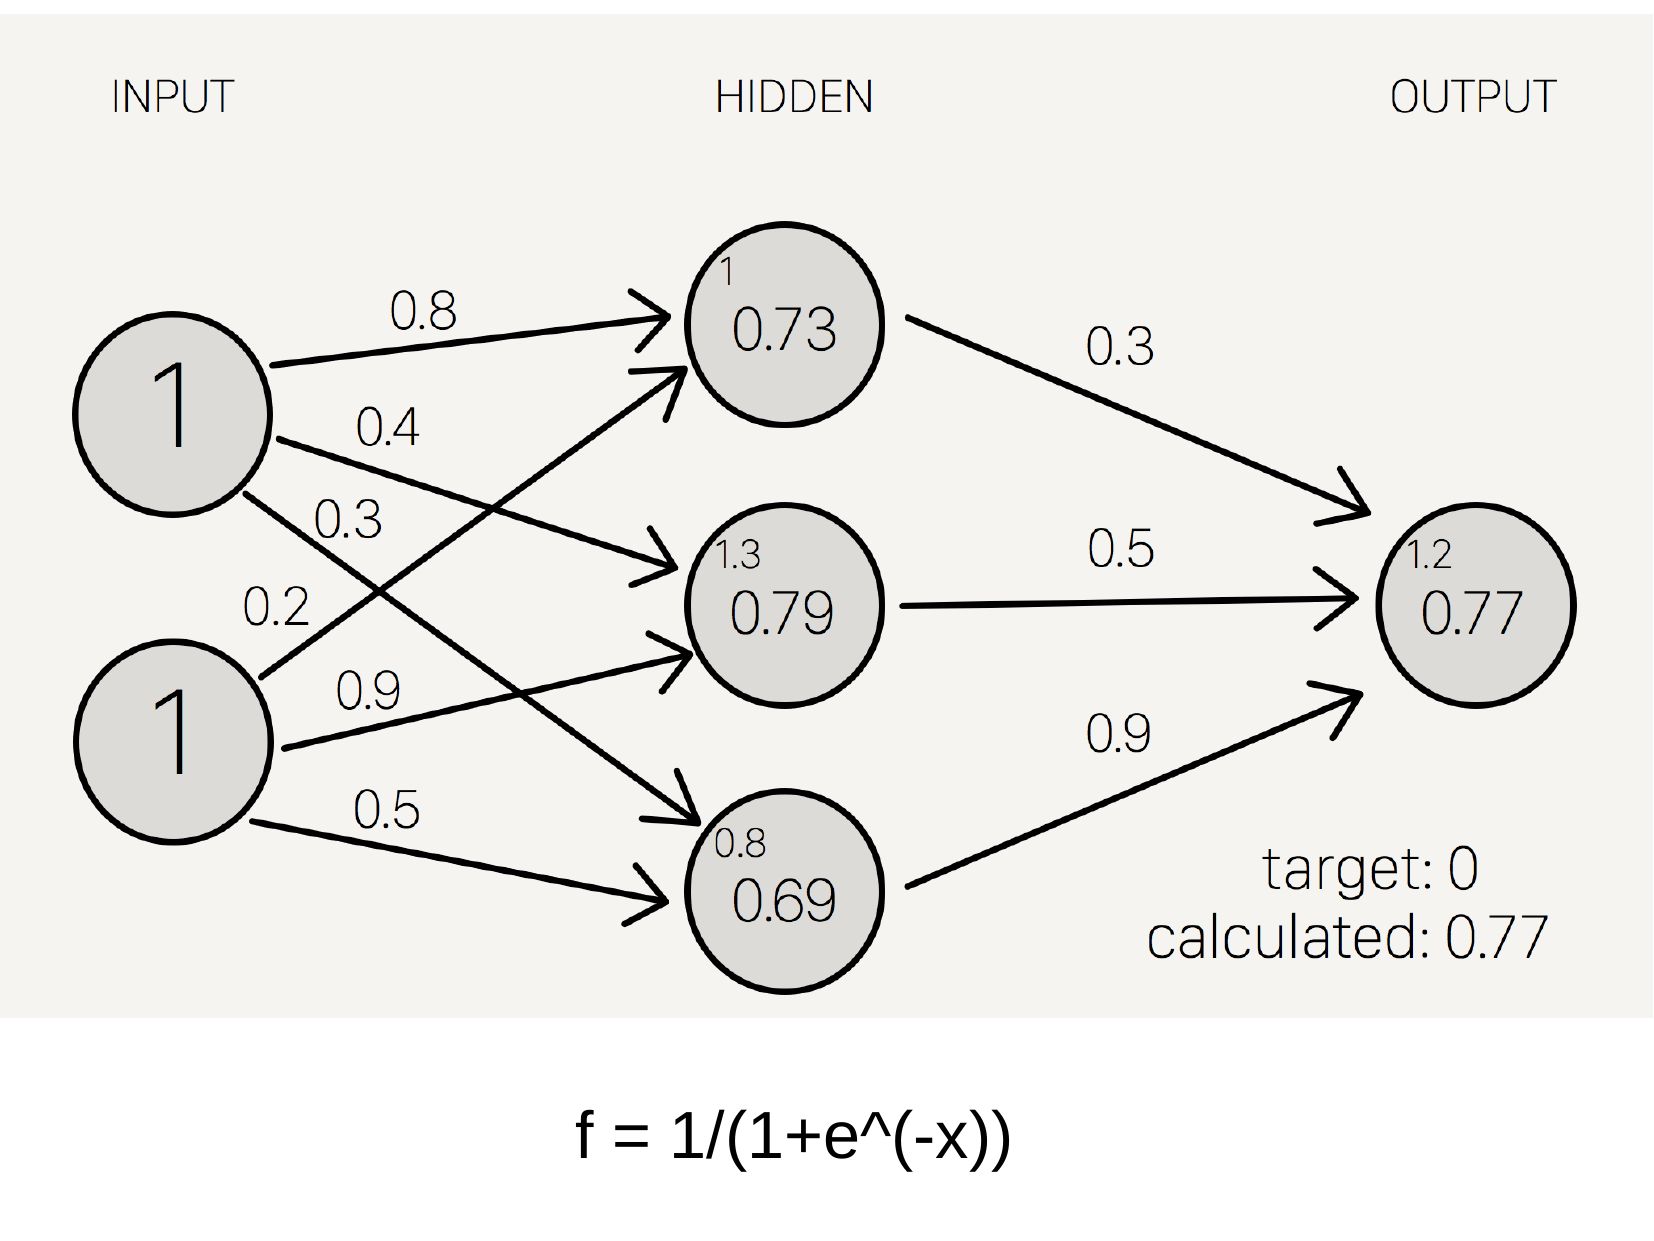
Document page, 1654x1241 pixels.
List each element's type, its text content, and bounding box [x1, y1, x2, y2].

picture [0, 14, 1653, 1018]
text_box f = 1/(1+e^(-x)) [390, 1017, 1201, 1241]
